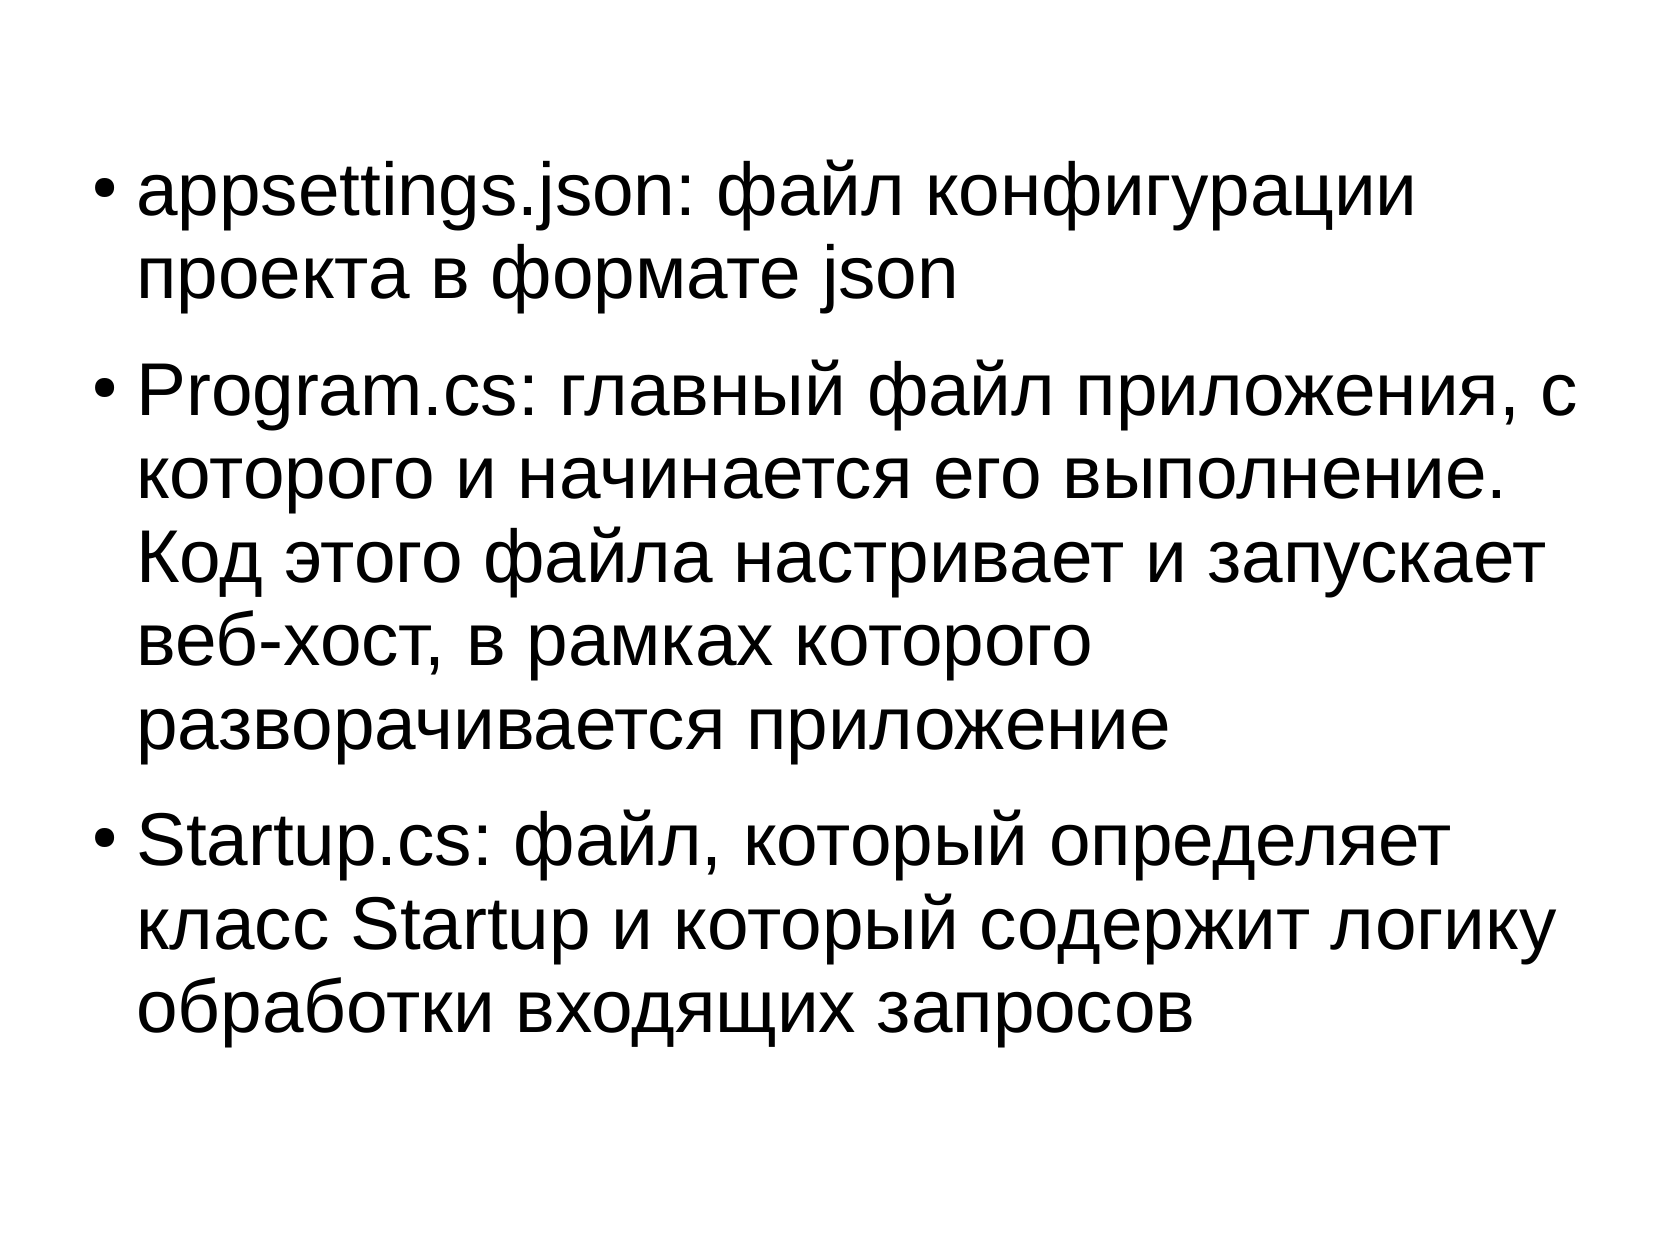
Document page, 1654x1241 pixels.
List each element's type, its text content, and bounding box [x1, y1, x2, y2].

list appsettings.json: файл конфигурации проекта в формате json Program.cs: главный файл приложения, с которого и начинается его выполнение. Код этого файла настривает и запускает веб-хост, в рамках которого разворачивается приложение Startup.cs: файл, который определяет класс Startup и который содержит логику обработки входящих запросов [76, 147, 1595, 1063]
